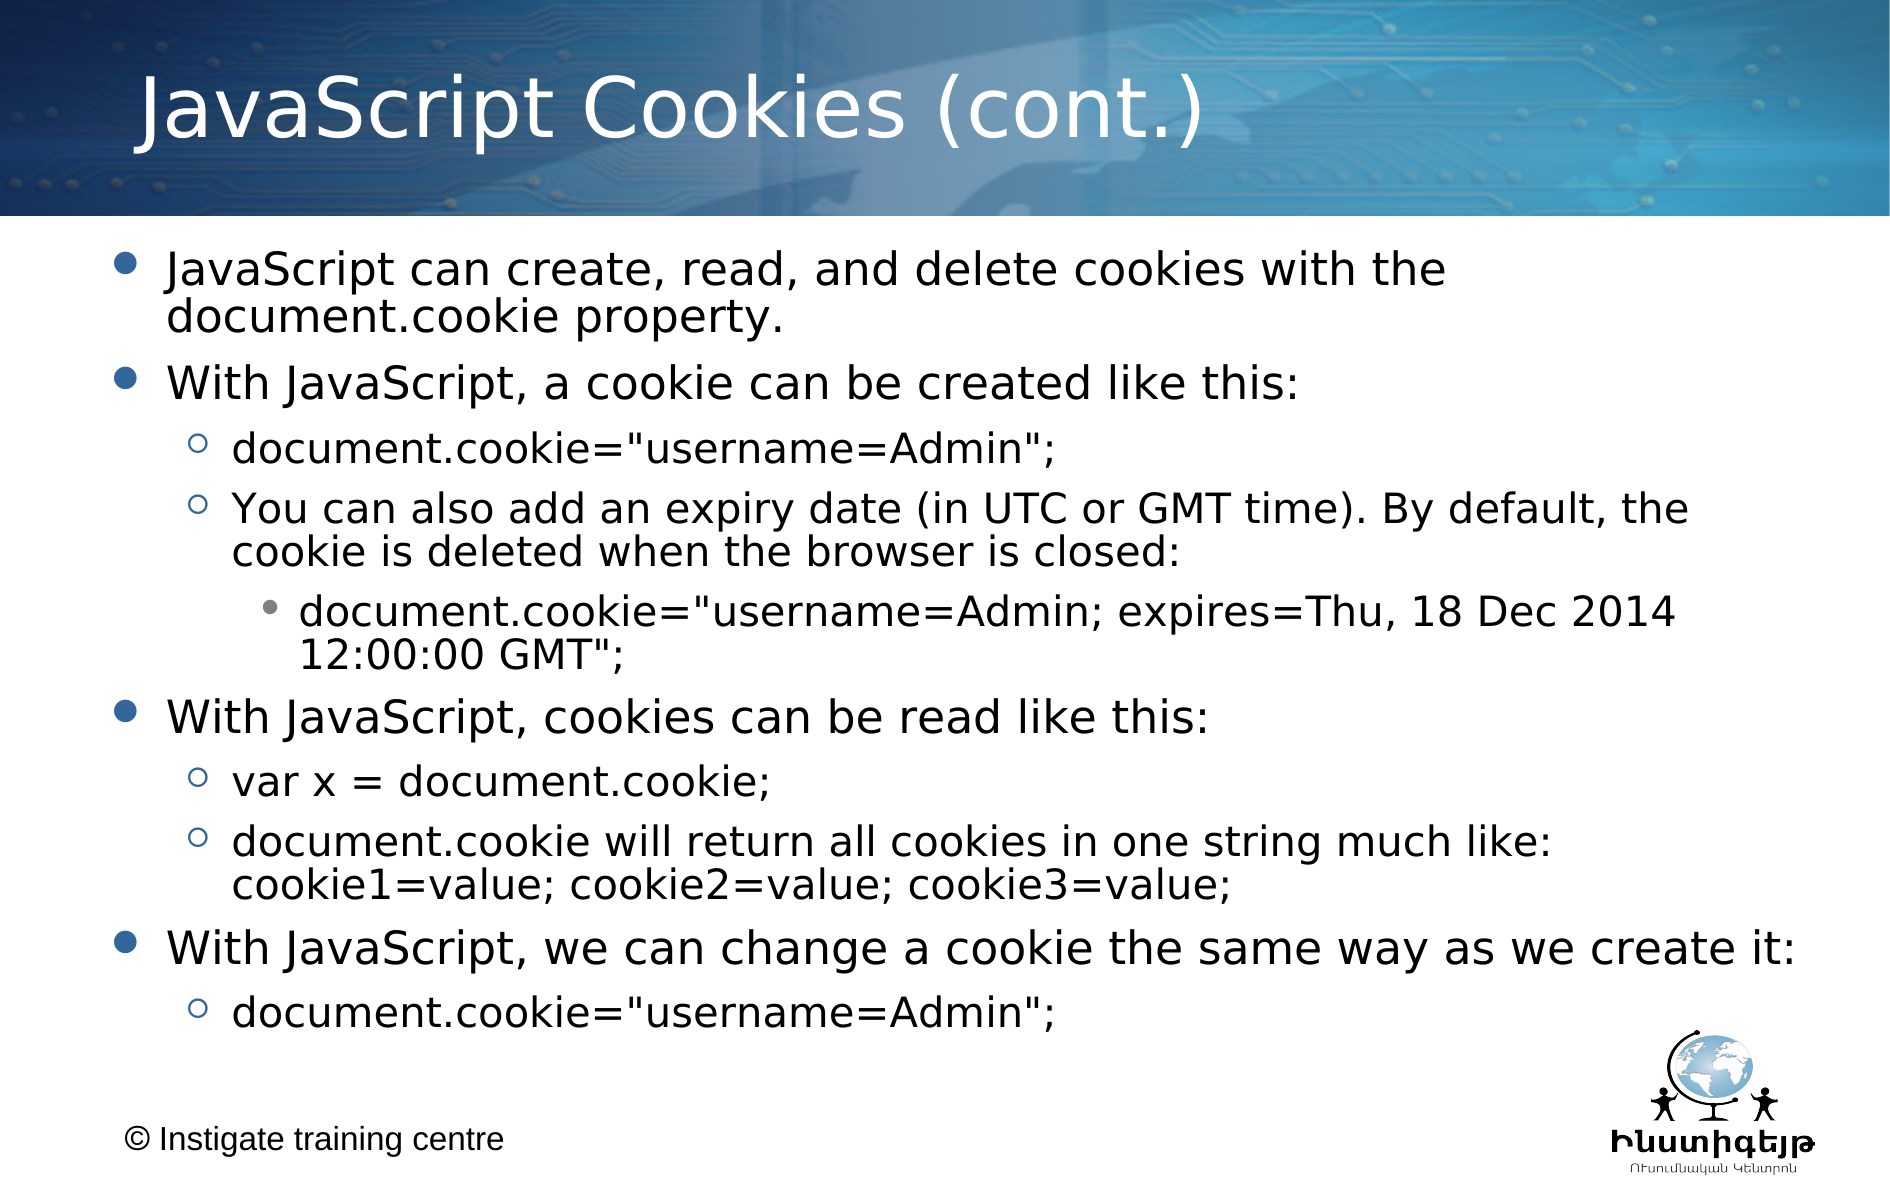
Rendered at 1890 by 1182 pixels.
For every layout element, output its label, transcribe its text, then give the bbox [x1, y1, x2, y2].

text_box JavaScript Cookies (cont.) [138, 82, 1801, 91]
list JavaScript can create, read, and delete cookies with the document.cookie property. With JavaScript, a cookie can be created like this: document.cookie="username=Admin"; You can also add an expiry date (in UTC or GMT time). By default, the cookie is deleted when the browser is closed: document.cookie="username=Admin; expires=Thu, 18 Dec 2014 12:00:00 GMT"; With JavaScript, cookies can be read like this: var x = document.cookie; document.cookie will return all cookies in one string much like: cookie1=value; cookie2=value; cookie3=value; With JavaScript, we can change a cookie the same way as we create it: document.cookie="username=Admin"; [110, 247, 1801, 274]
picture [1612, 1030, 1815, 1175]
picture [0, 0, 1890, 216]
